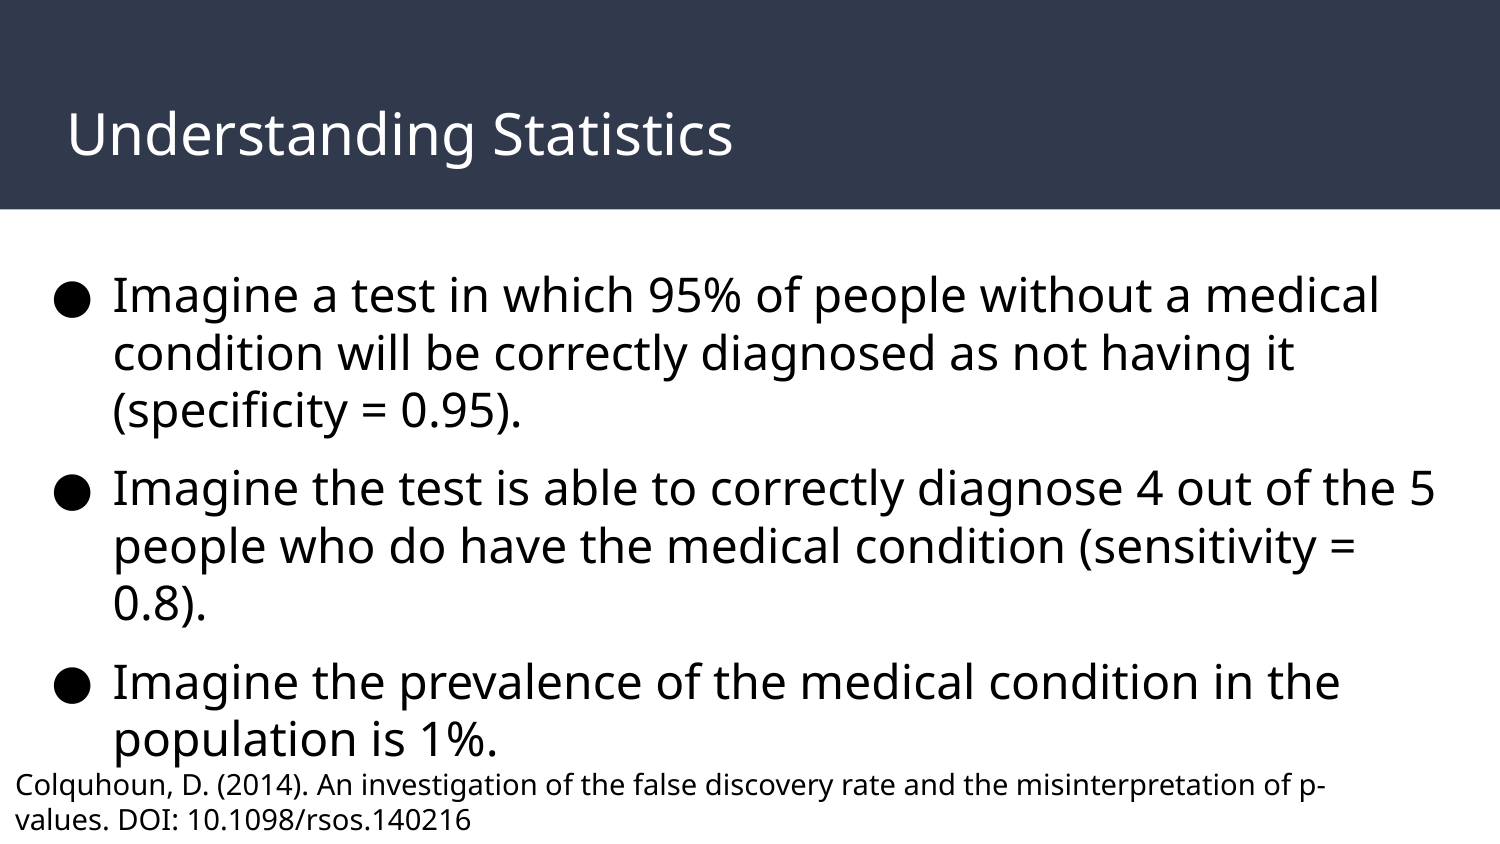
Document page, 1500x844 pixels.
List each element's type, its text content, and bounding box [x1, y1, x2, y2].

title Understanding Statistics [51, 82, 1449, 185]
text_box Imagine a test in which 95% of people without a medical condition will be correctly diagnosed as not having it (specificity = 0.95). Imagine the test is able to correctly diagnose 4 out of the 5 people who do have the medical condition (sensitivity = 0.8). Imagine the prevalence of the medical condition in the population is 1%. [22, 249, 1478, 752]
text_box Colquhoun, D. (2014). An investigation of the false discovery rate and the misinterpretation of p-values. DOI: 10.1098/rsos.140216 [0, 751, 1435, 804]
